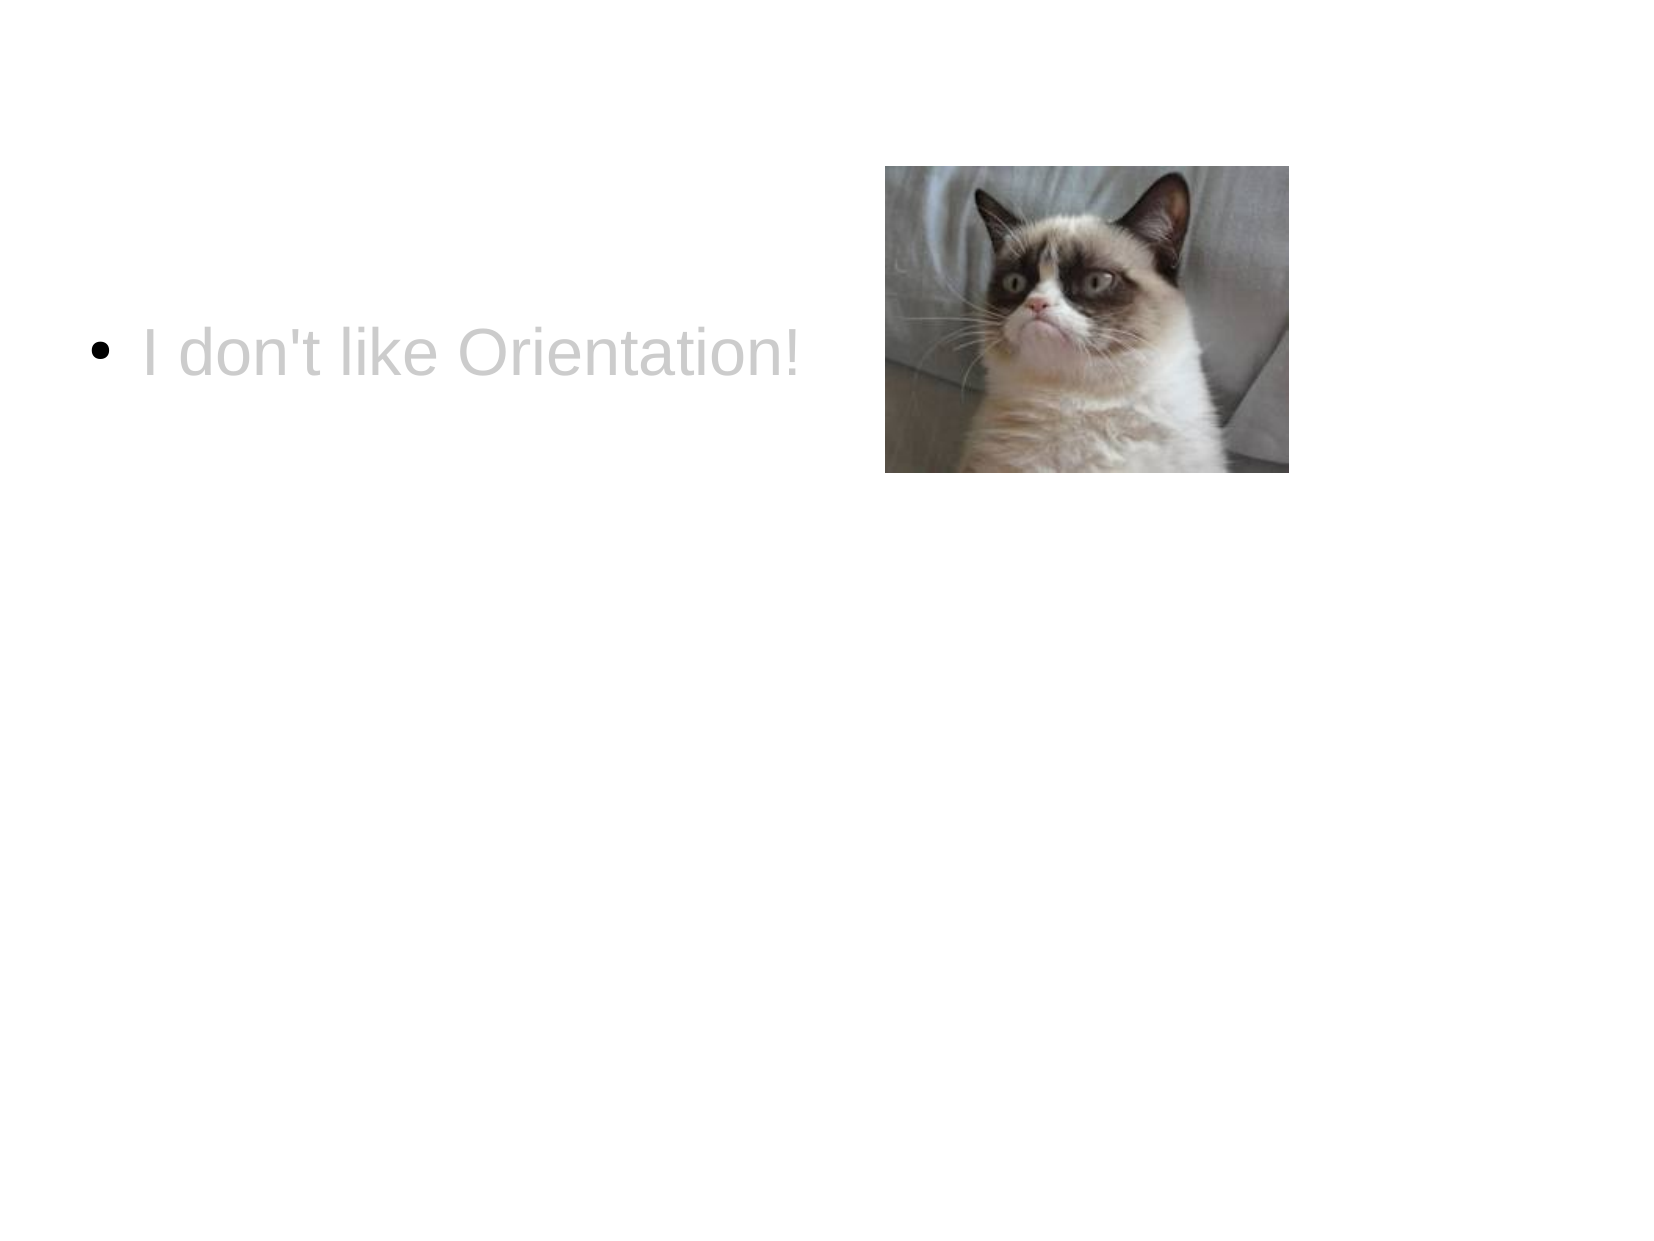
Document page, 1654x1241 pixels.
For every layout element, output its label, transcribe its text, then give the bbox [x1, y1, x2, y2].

picture [885, 166, 1289, 473]
list I don't like Orientation! [70, 315, 1560, 1134]
